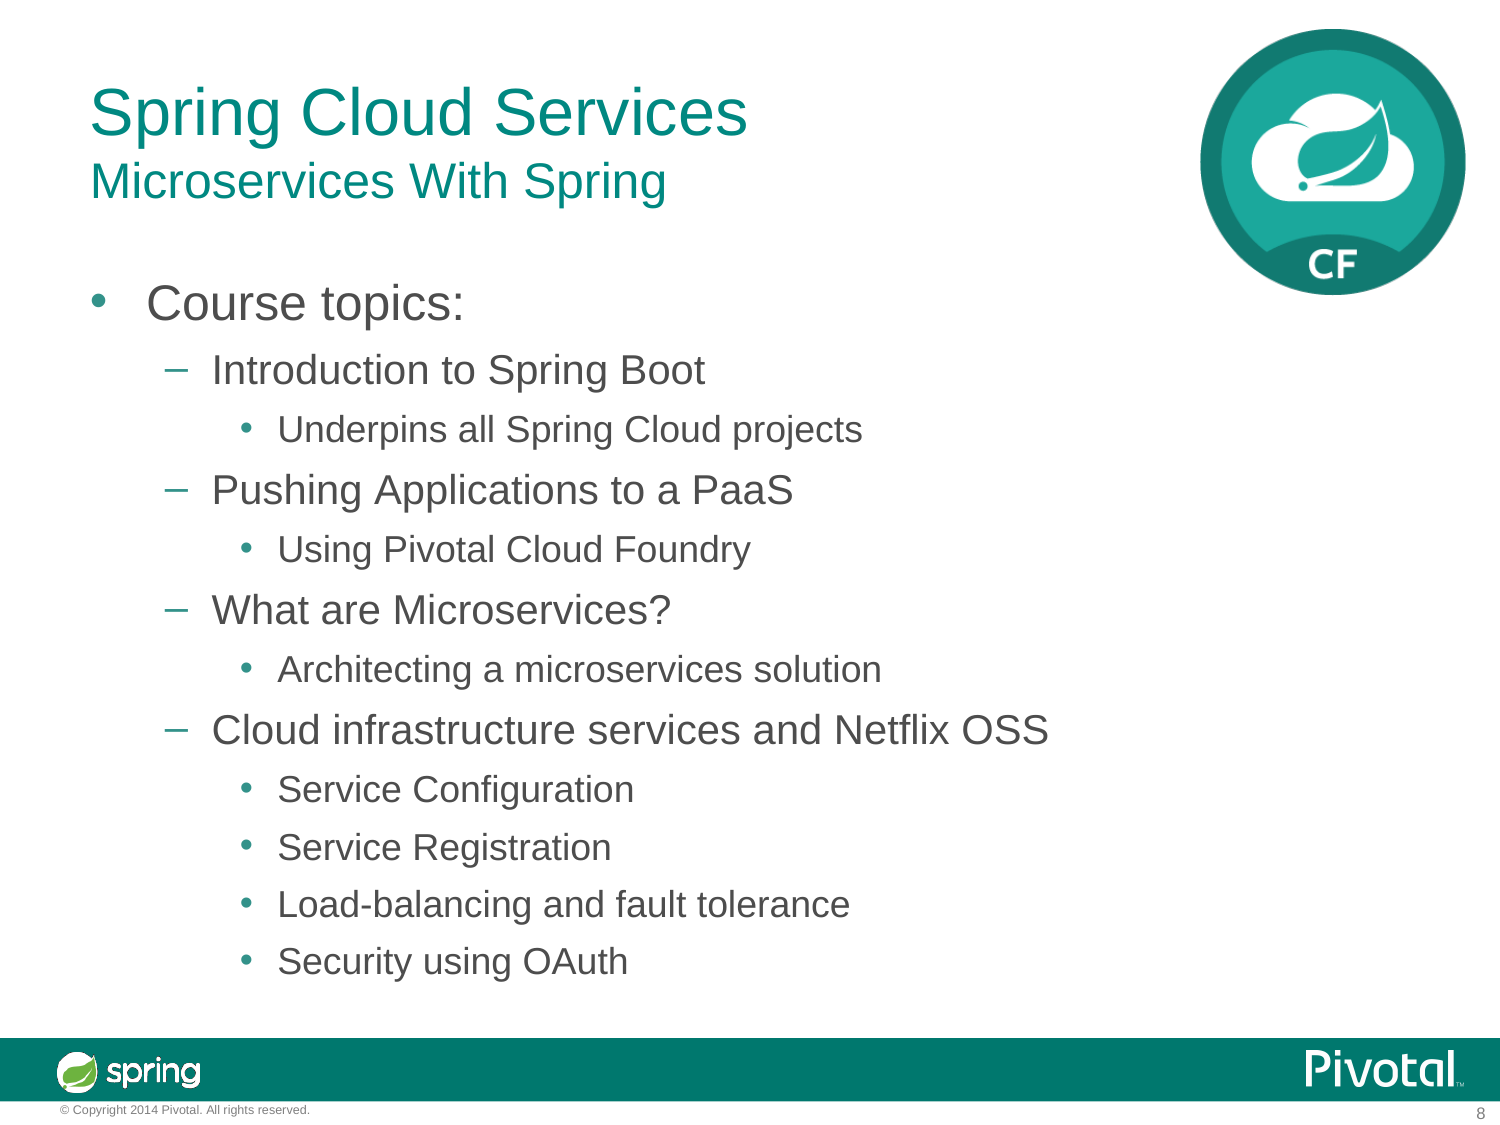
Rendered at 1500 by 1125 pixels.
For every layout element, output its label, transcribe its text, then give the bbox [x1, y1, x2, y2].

picture [1306, 1050, 1464, 1087]
title Spring Cloud Services Microservices With Spring [75, 45, 1200, 233]
picture [32, 1041, 210, 1103]
picture [1200, 29, 1466, 296]
list Course topics: Introduction to Spring Boot Underpins all Spring Cloud projects Pushing Applications to a PaaS Using Pivotal Cloud Foundry What are Microservices? Architecting a microservices solution Cloud infrastructure services and Netflix OSS Service Configuration Service Registration Load-balancing and fault tolerance Security using OAuth [75, 262, 1426, 991]
